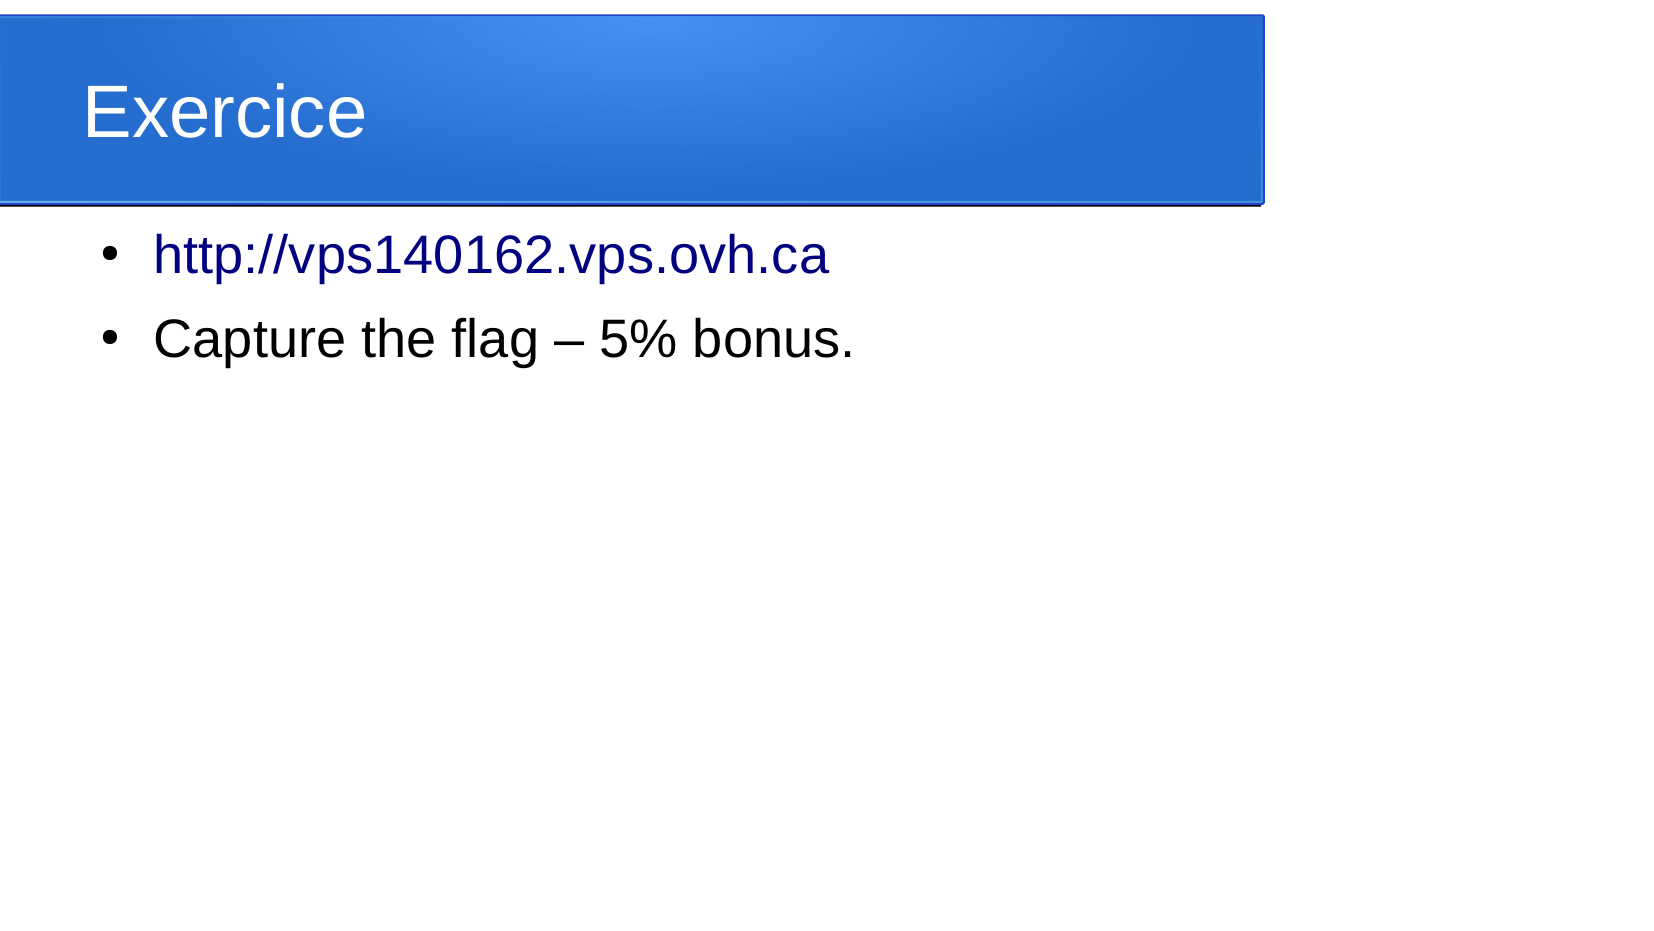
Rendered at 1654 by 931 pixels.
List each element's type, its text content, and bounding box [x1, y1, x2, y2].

list http://vps140162.vps.ovh.ca Capture the flag – 5% bonus. [82, 224, 1571, 764]
title Exercice [82, 35, 1235, 189]
